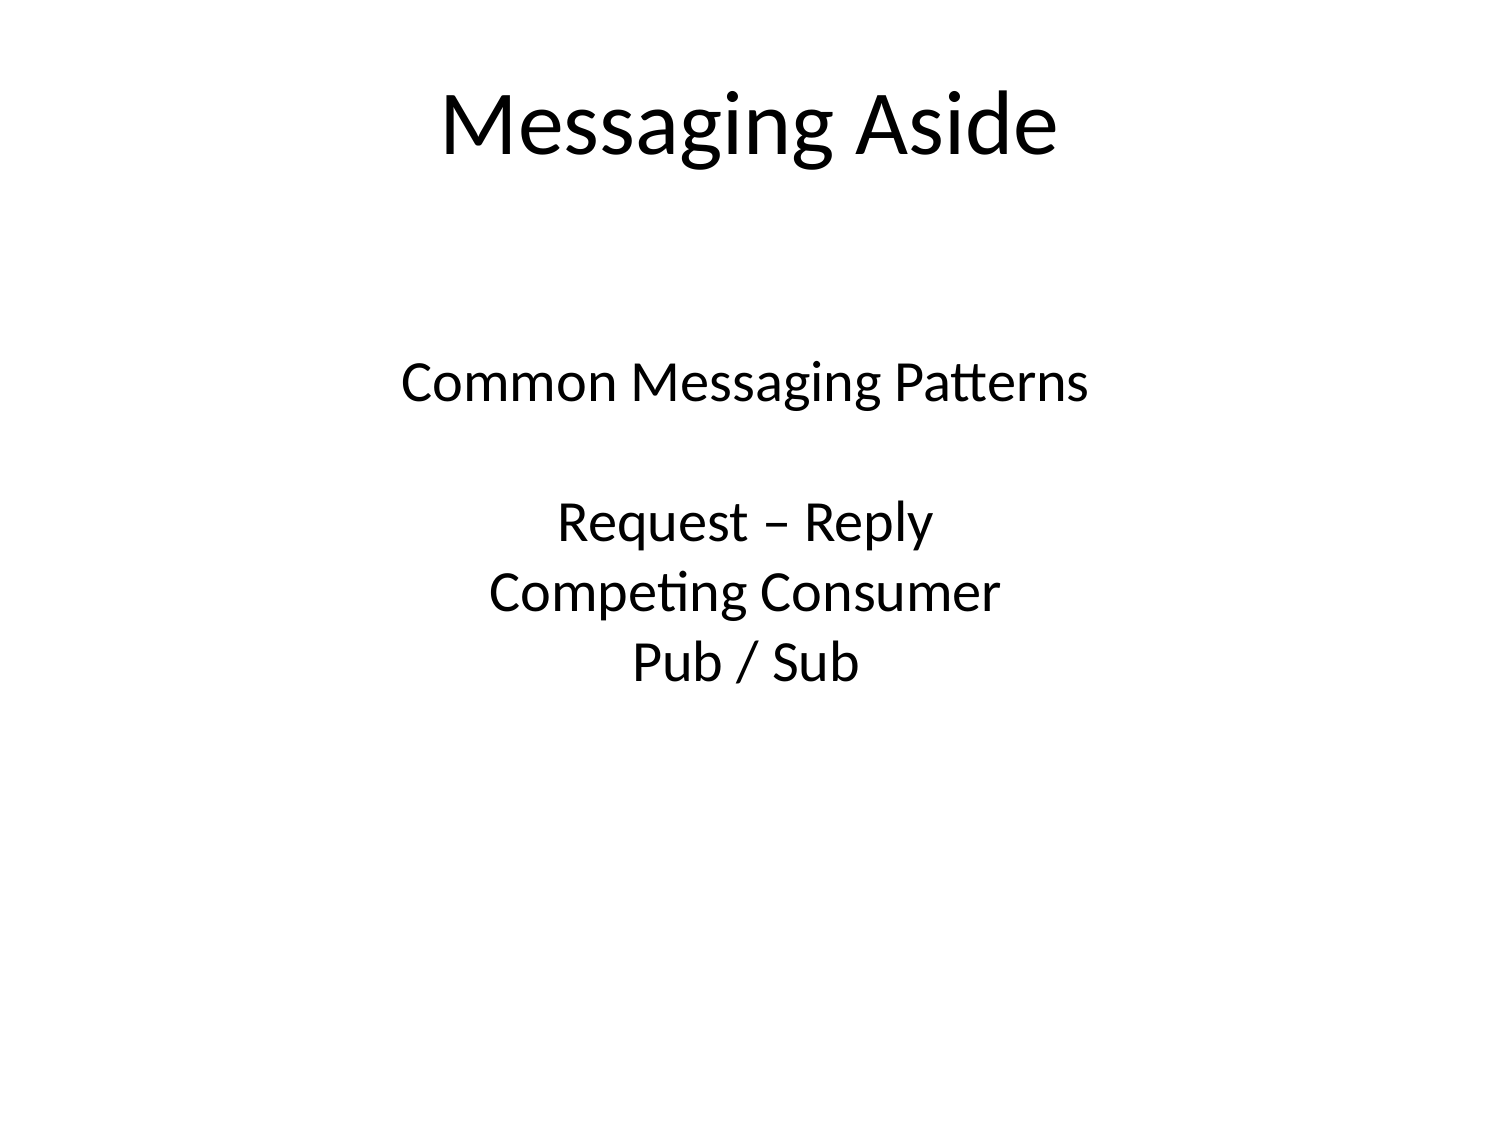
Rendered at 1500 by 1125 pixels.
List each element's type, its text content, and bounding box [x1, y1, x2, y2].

text_box Common Messaging Patterns Request – Reply Competing Consumer Pub / Sub [387, 335, 1105, 701]
title Messaging Aside [75, 45, 1425, 271]
